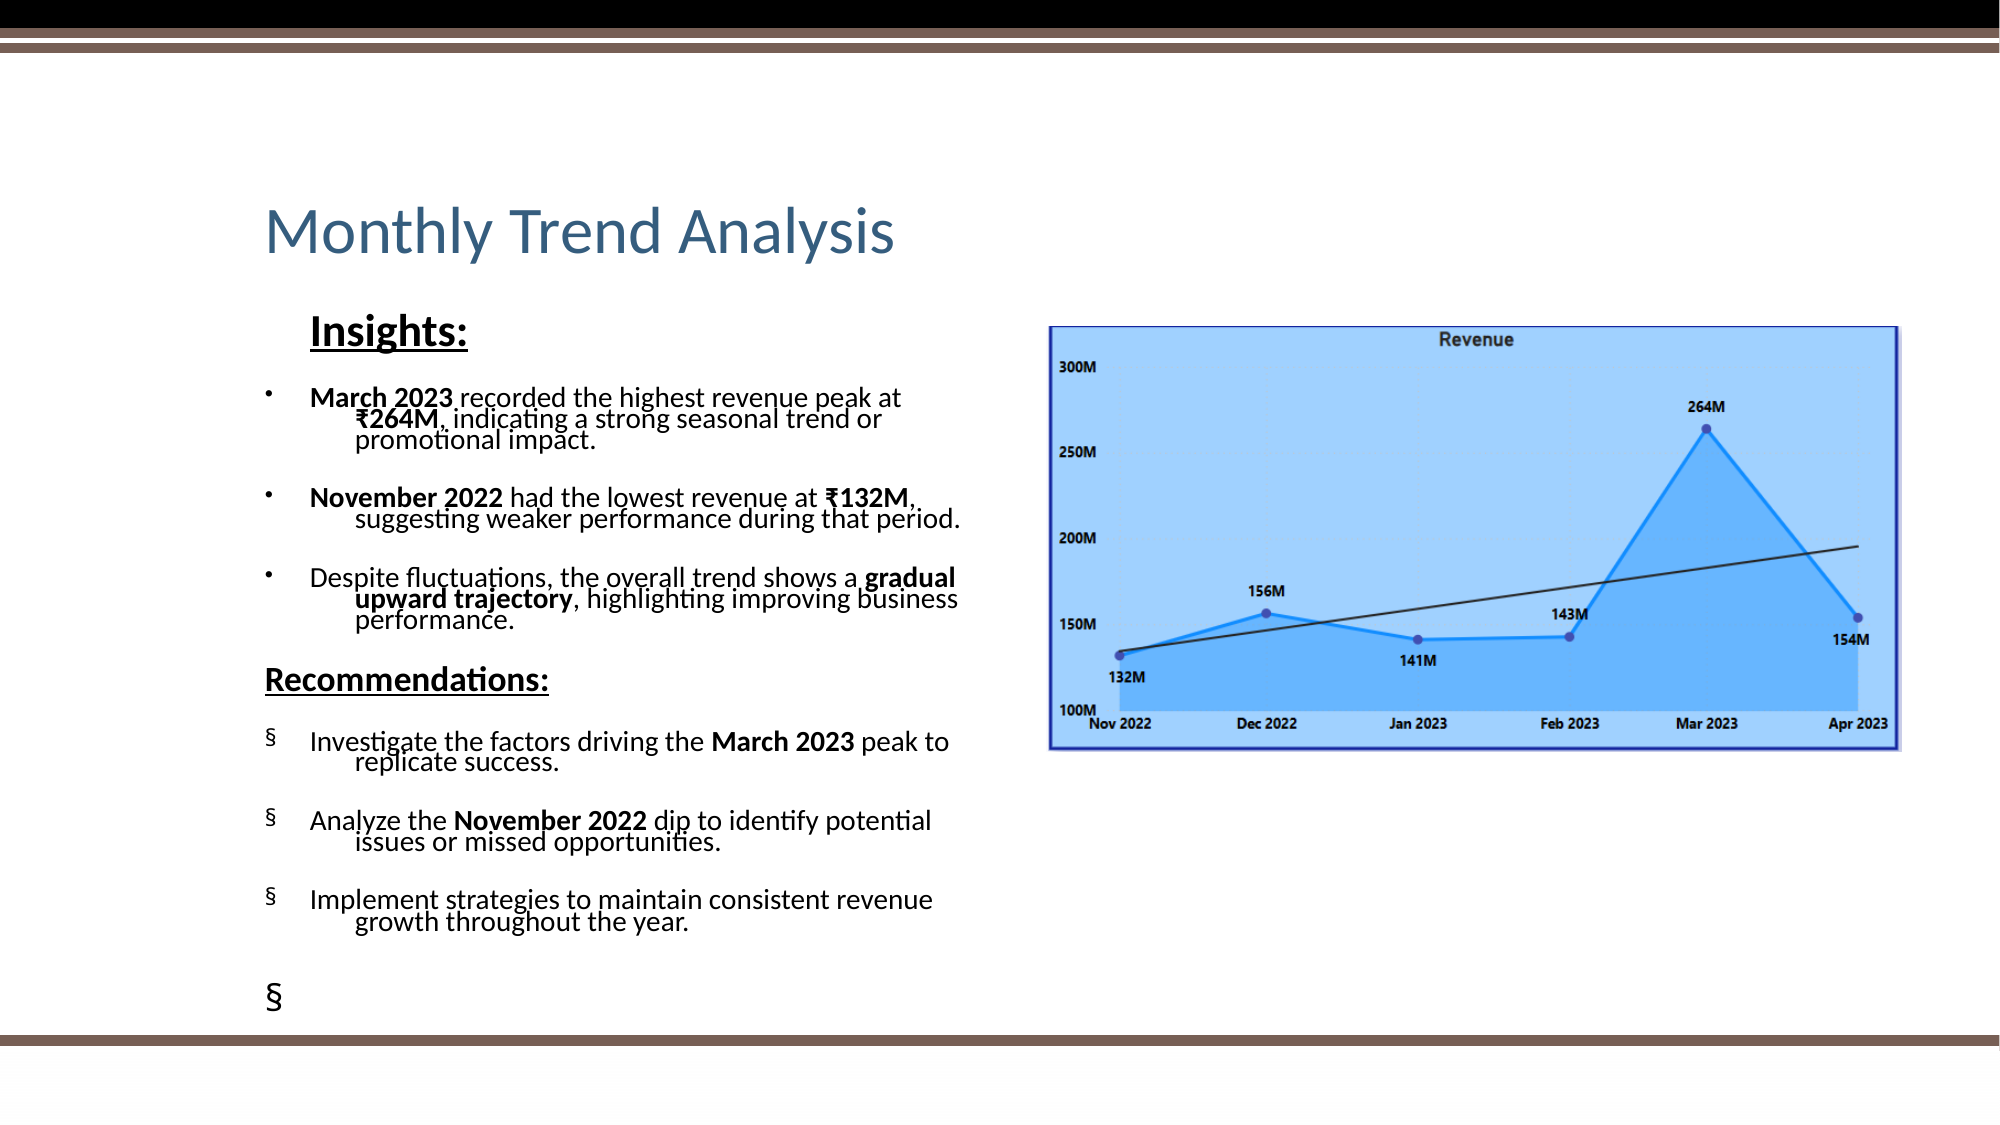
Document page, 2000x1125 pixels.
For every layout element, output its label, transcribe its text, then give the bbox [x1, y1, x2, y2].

picture [1046, 326, 1902, 752]
title Monthly Trend Analysis [249, 99, 1750, 275]
list Insights: March 2023 recorded the highest revenue peak at ₹264M, indicating a strong seasonal trend or promotional impact. November 2022 had the lowest revenue at ₹132M, suggesting weaker performance during that period. Despite fluctuations, the overall trend shows a gradual upward trajectory, highlighting improving business performance. Recommendations: Investigate the factors driving the March 2023 peak to replicate success. Analyze the November 2022 dip to identify potential issues or missed opportunities. Implement strategies to maintain consistent revenue growth throughout the year. [249, 312, 978, 984]
